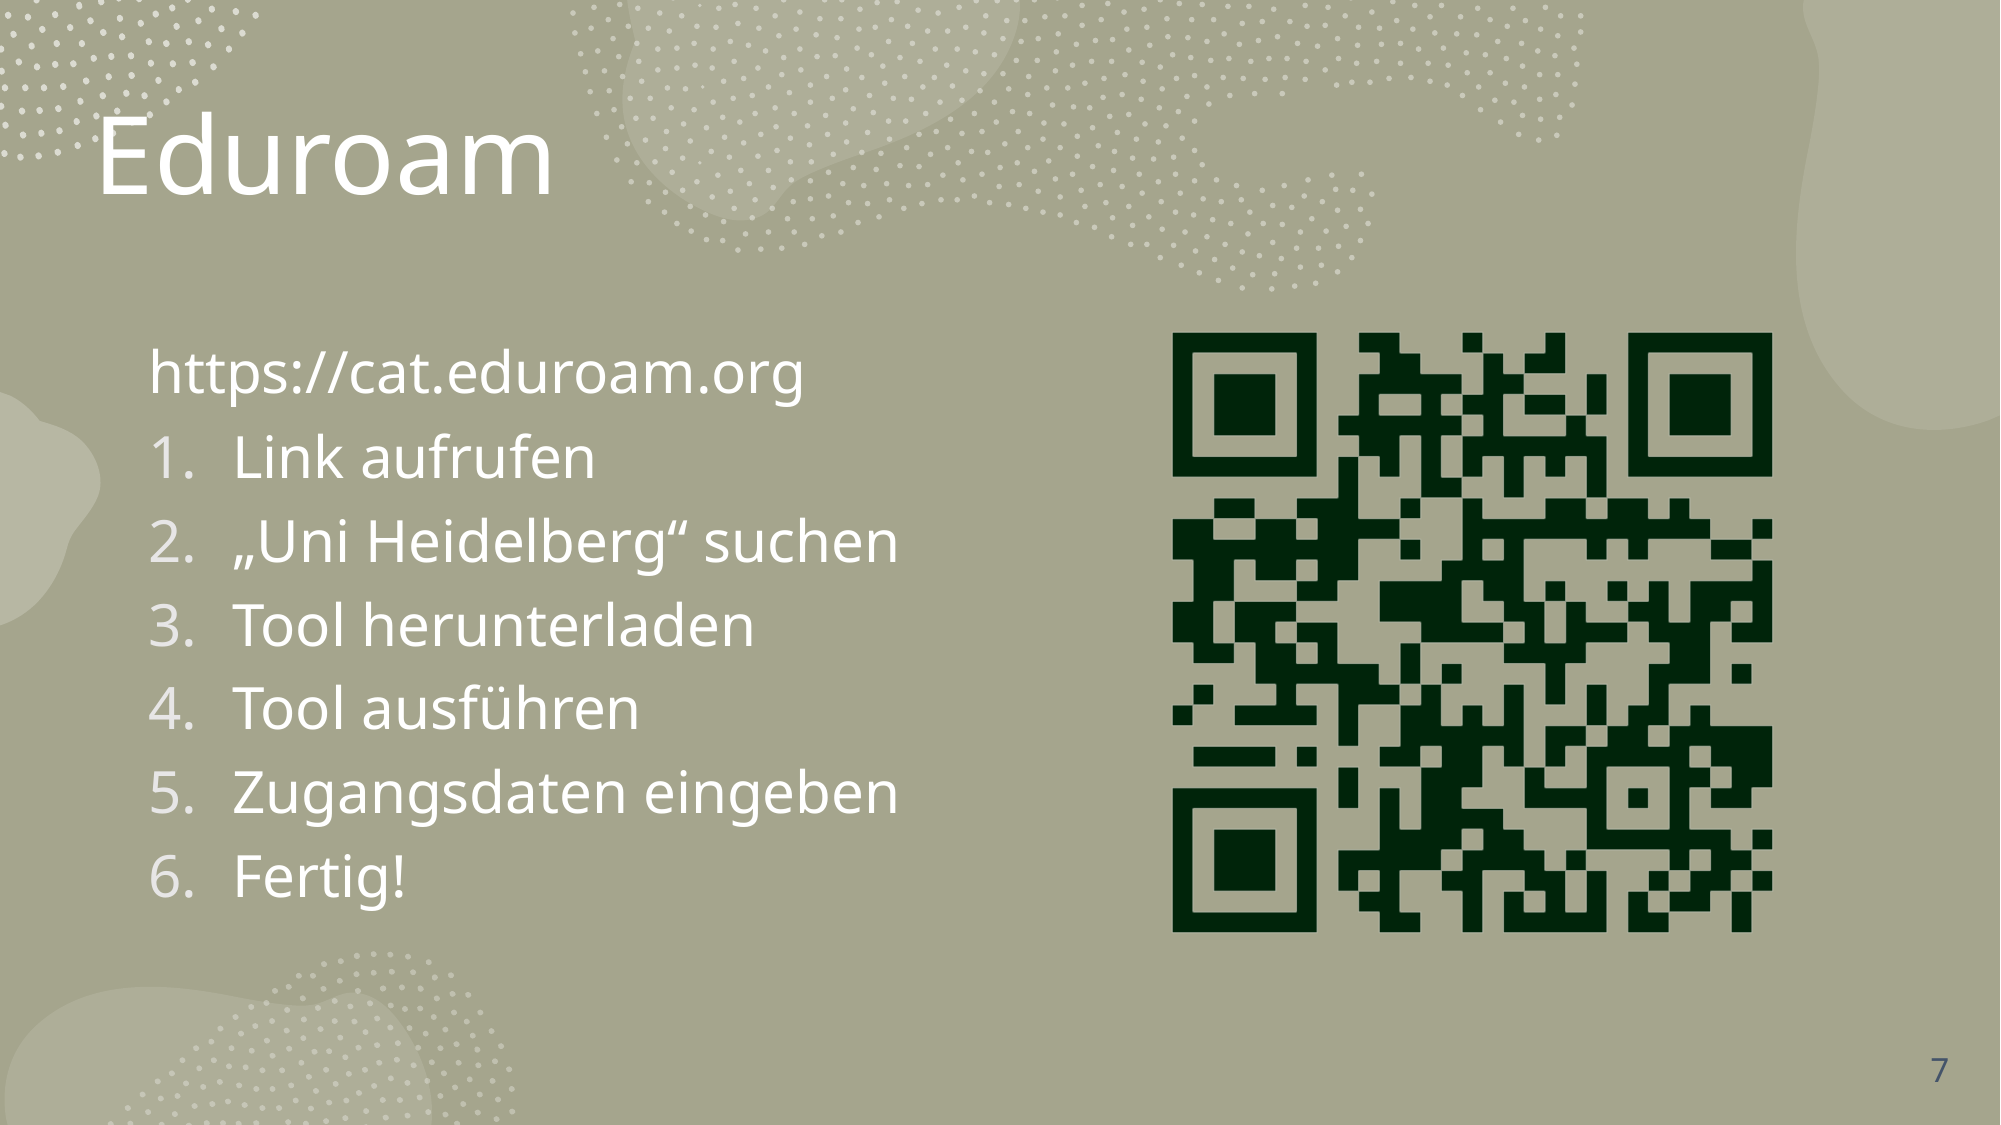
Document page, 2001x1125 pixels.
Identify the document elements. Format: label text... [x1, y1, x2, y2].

picture [1090, 250, 1856, 1016]
list https://cat.eduroam.org Link aufrufen „Uni Heidelberg“ suchen Tool herunterladen Tool ausführen Zugangsdaten eingeben Fertig! [133, 329, 1077, 1039]
text_box [0, 0, 2000, 1125]
title Eduroam [79, 93, 1704, 348]
